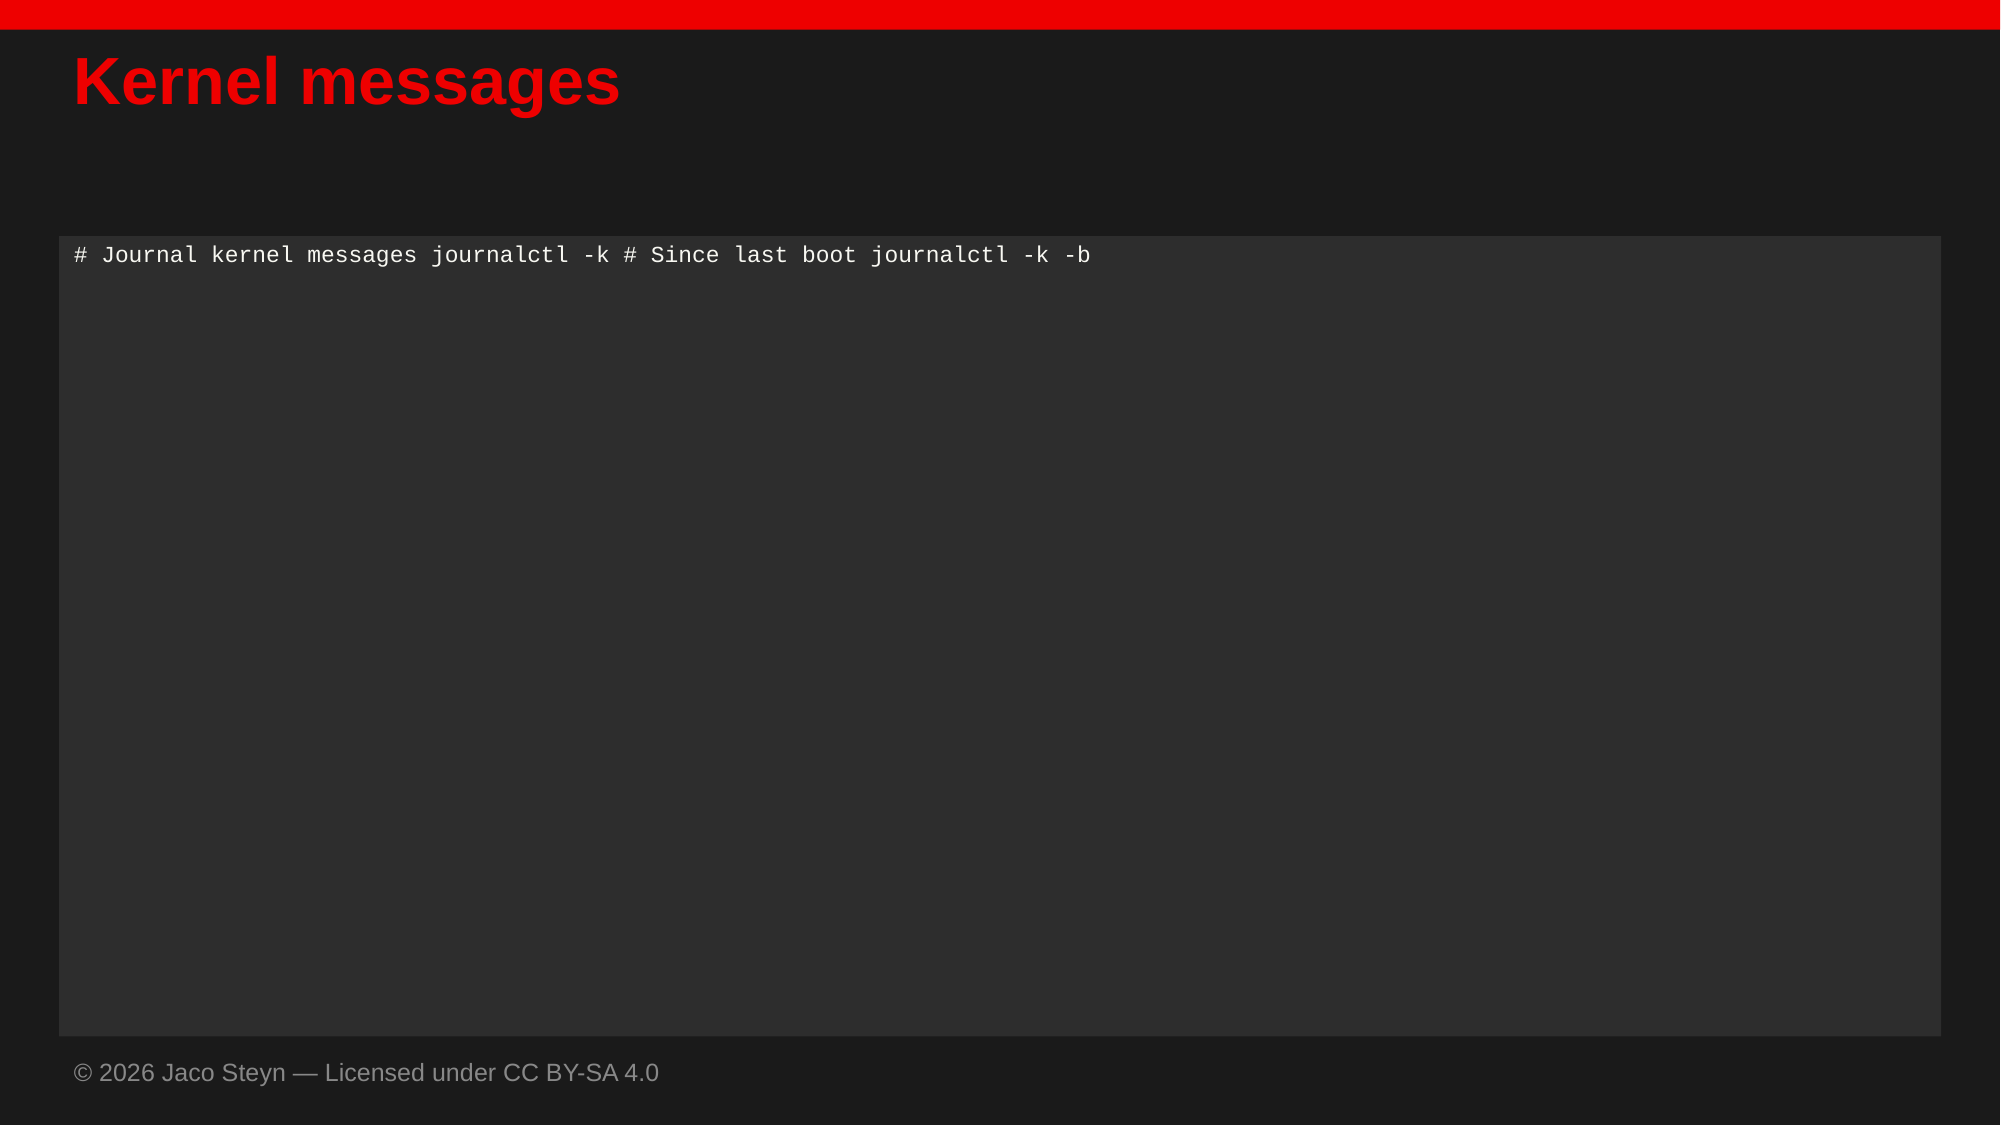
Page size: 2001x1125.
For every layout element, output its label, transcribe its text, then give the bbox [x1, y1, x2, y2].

text_box [0, 0, 2001, 30]
text_box Kernel messages [59, 36, 1942, 208]
text_box # Journal kernel messages journalctl -k # Since last boot journalctl -k -b [59, 236, 1942, 1037]
text_box © 2026 Jaco Steyn — Licensed under CC BY-SA 4.0 [59, 1051, 1942, 1093]
